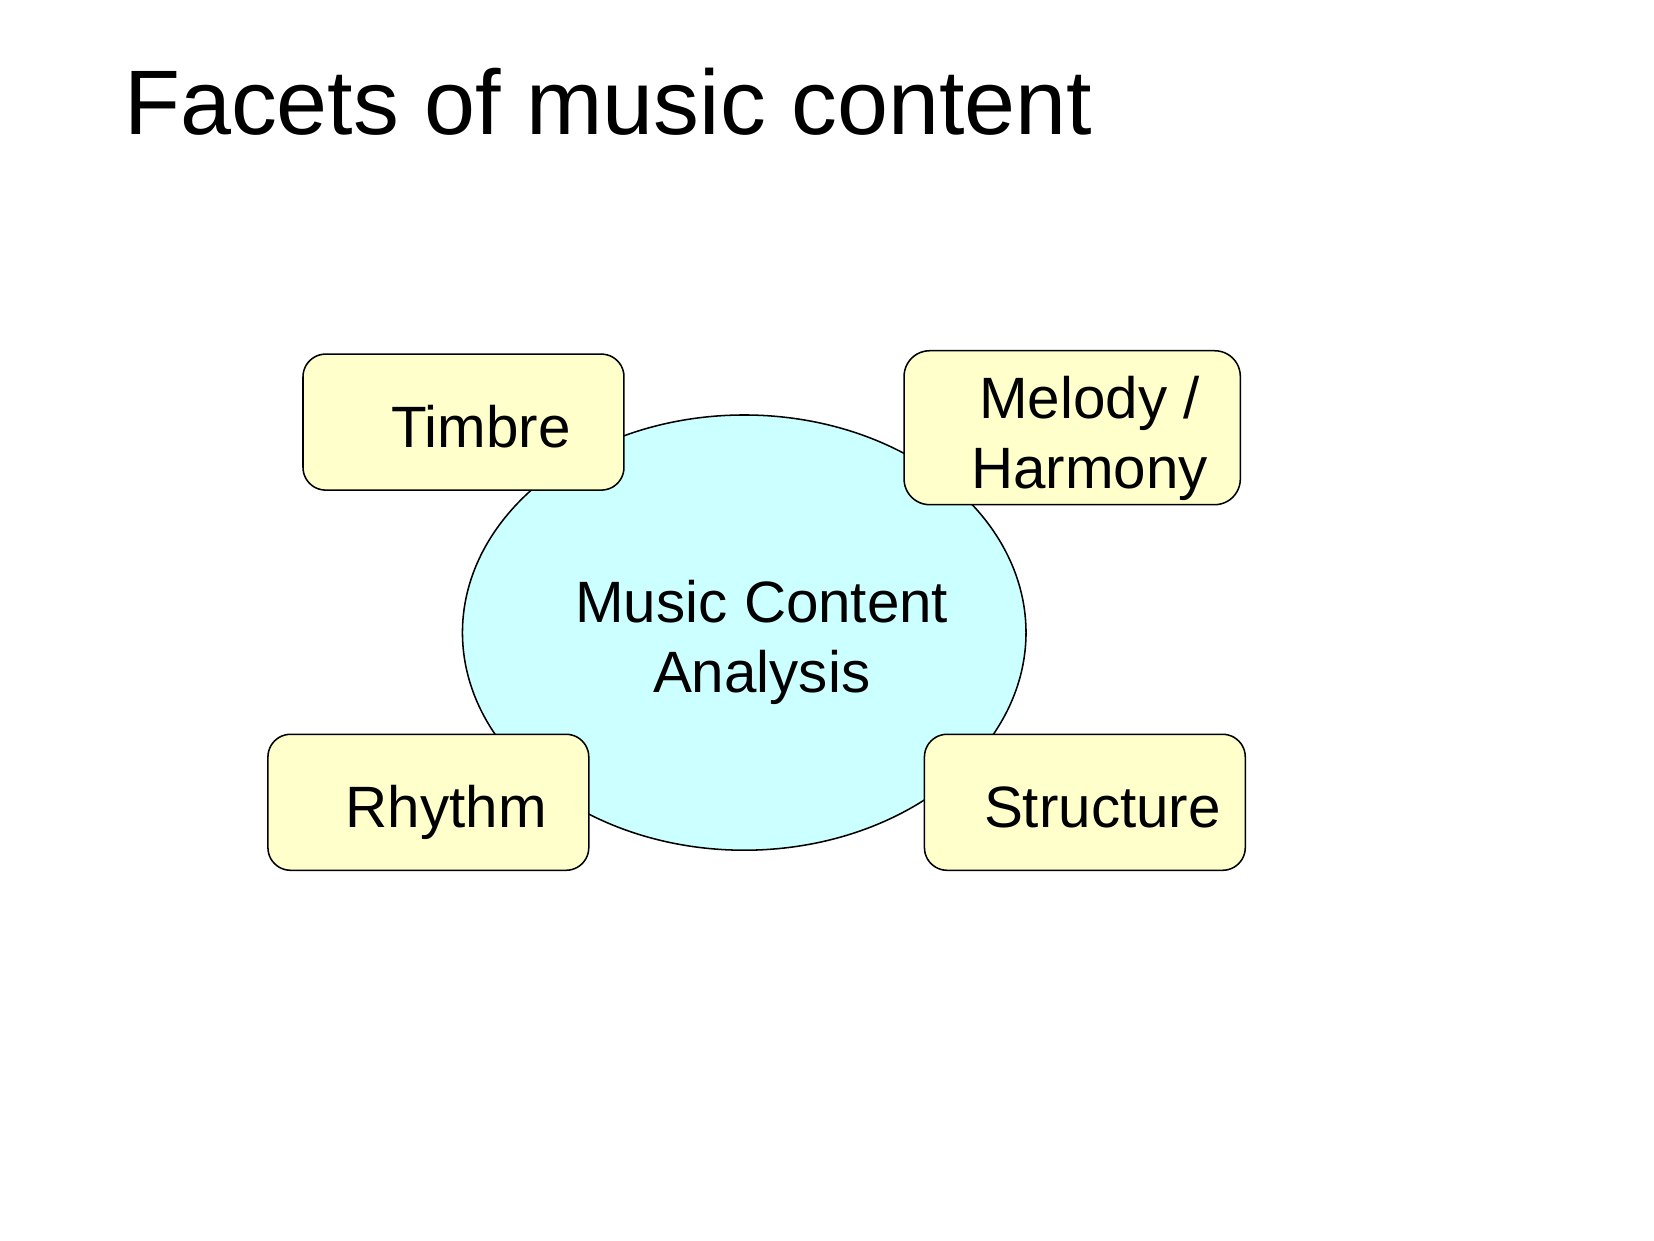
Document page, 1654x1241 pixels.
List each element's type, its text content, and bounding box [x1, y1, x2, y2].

text_box Music Content Analysis [462, 414, 1027, 851]
text_box Structure [924, 734, 1246, 871]
text_box Melody / Harmony [904, 350, 1241, 505]
title Facets of music content [76, 13, 1436, 179]
text_box Rhythm [267, 734, 589, 871]
text_box Timbre [303, 354, 624, 491]
